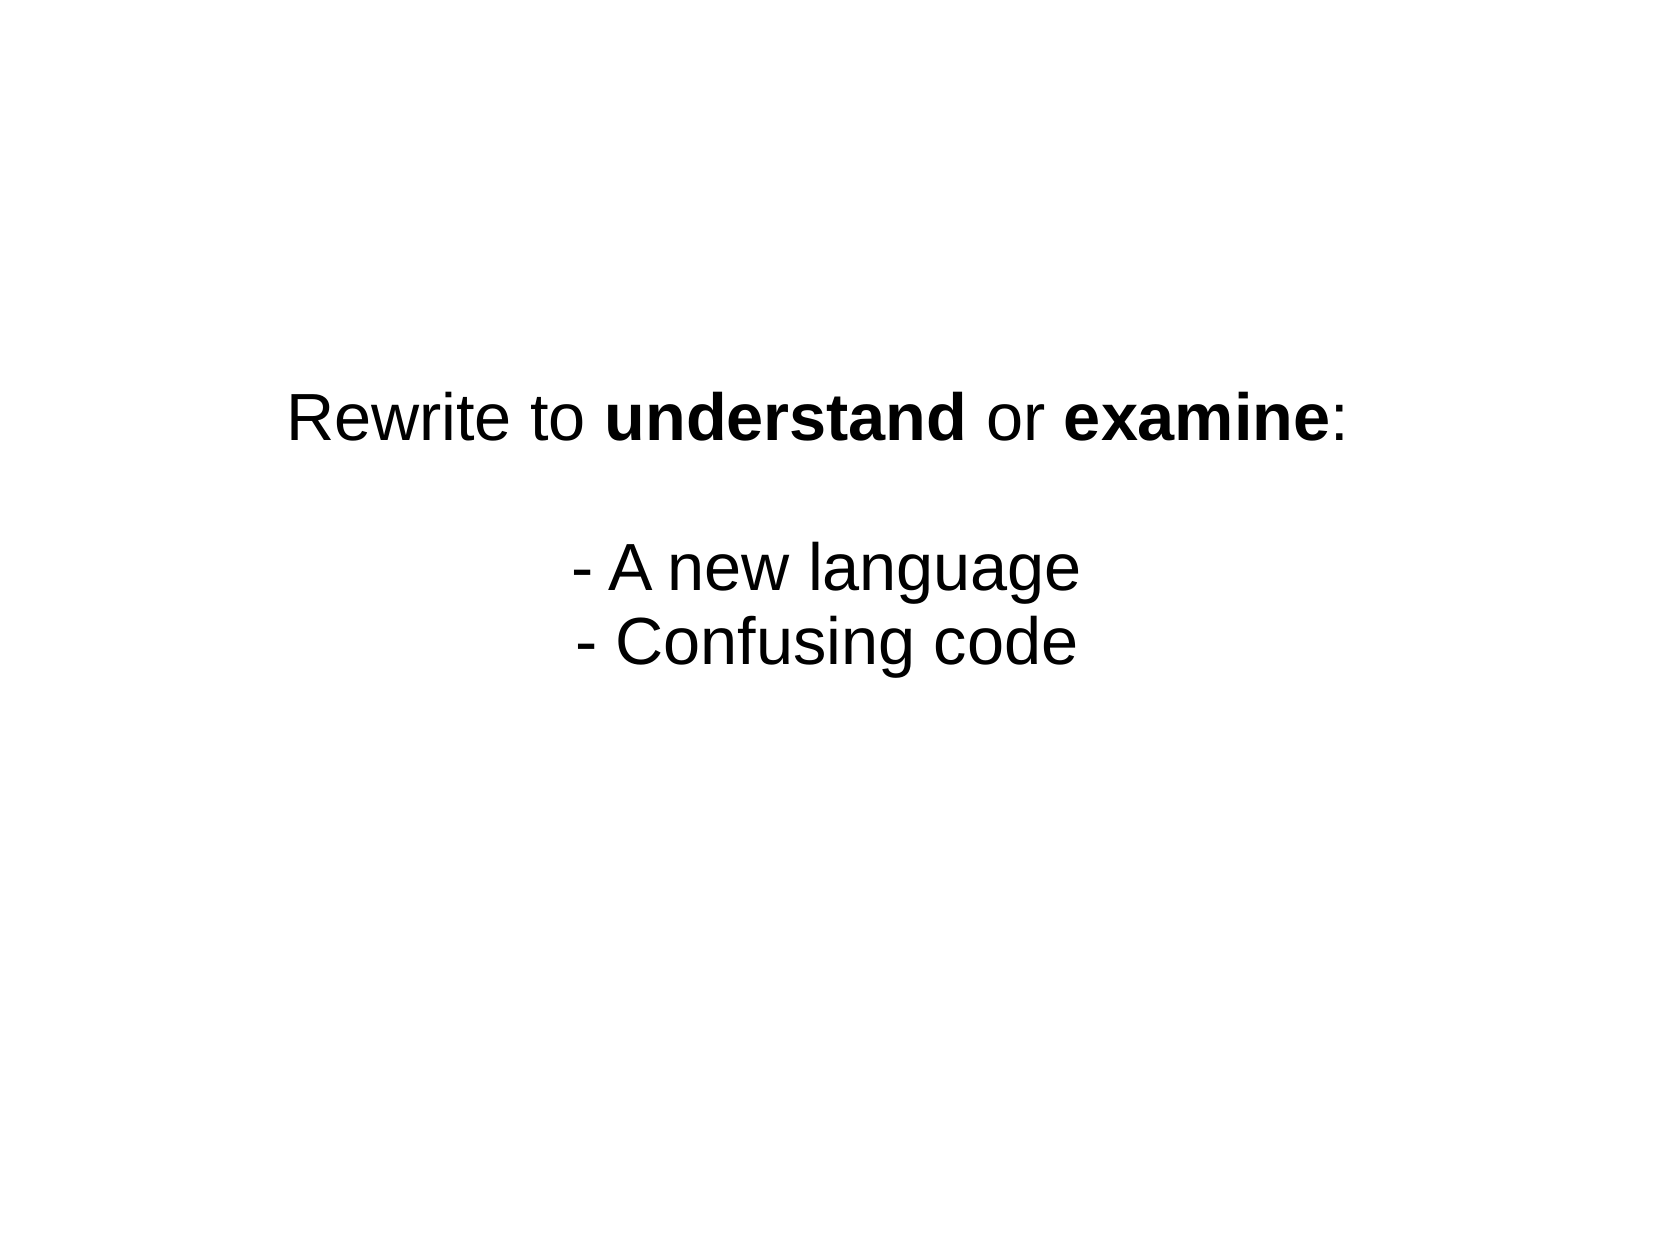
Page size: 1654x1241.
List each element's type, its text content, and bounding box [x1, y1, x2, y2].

subtitle Rewrite to understand or examine: - A new language - Confusing code [82, 49, 1571, 1010]
